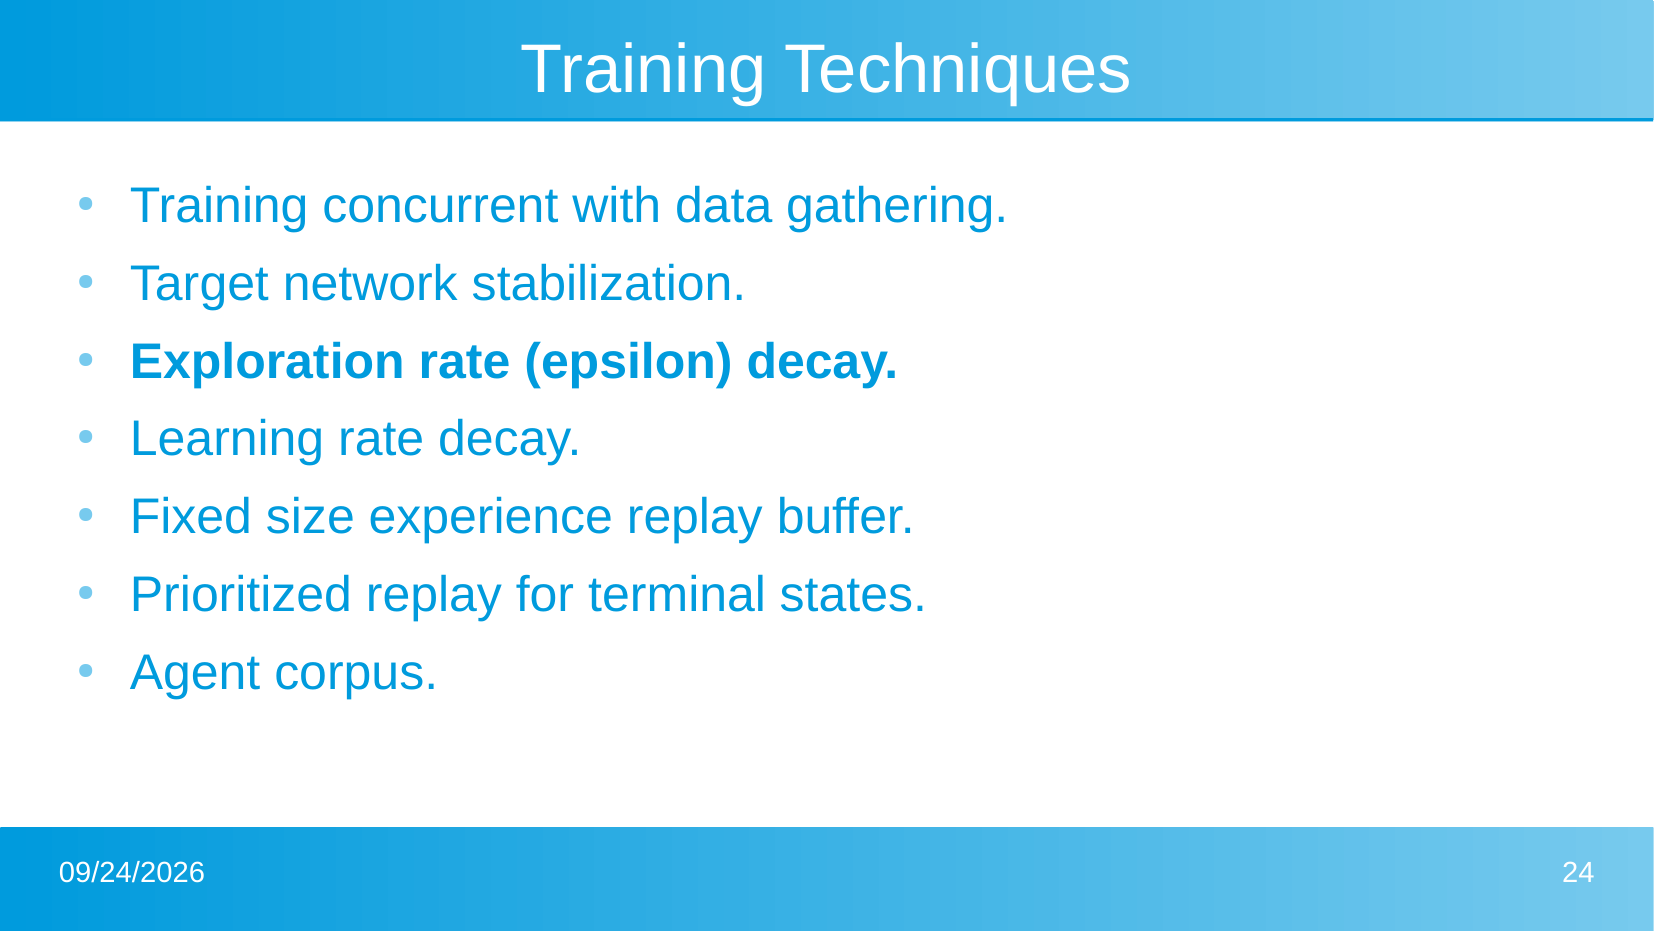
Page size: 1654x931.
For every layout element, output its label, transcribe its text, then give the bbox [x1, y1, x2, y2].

title Training Techniques [59, 29, 1595, 108]
list Training concurrent with data gathering. Target network stabilization. Exploration rate (epsilon) decay. Learning rate decay. Fixed size experience replay buffer. Prioritized replay for terminal states. Agent corpus. [59, 177, 1595, 768]
